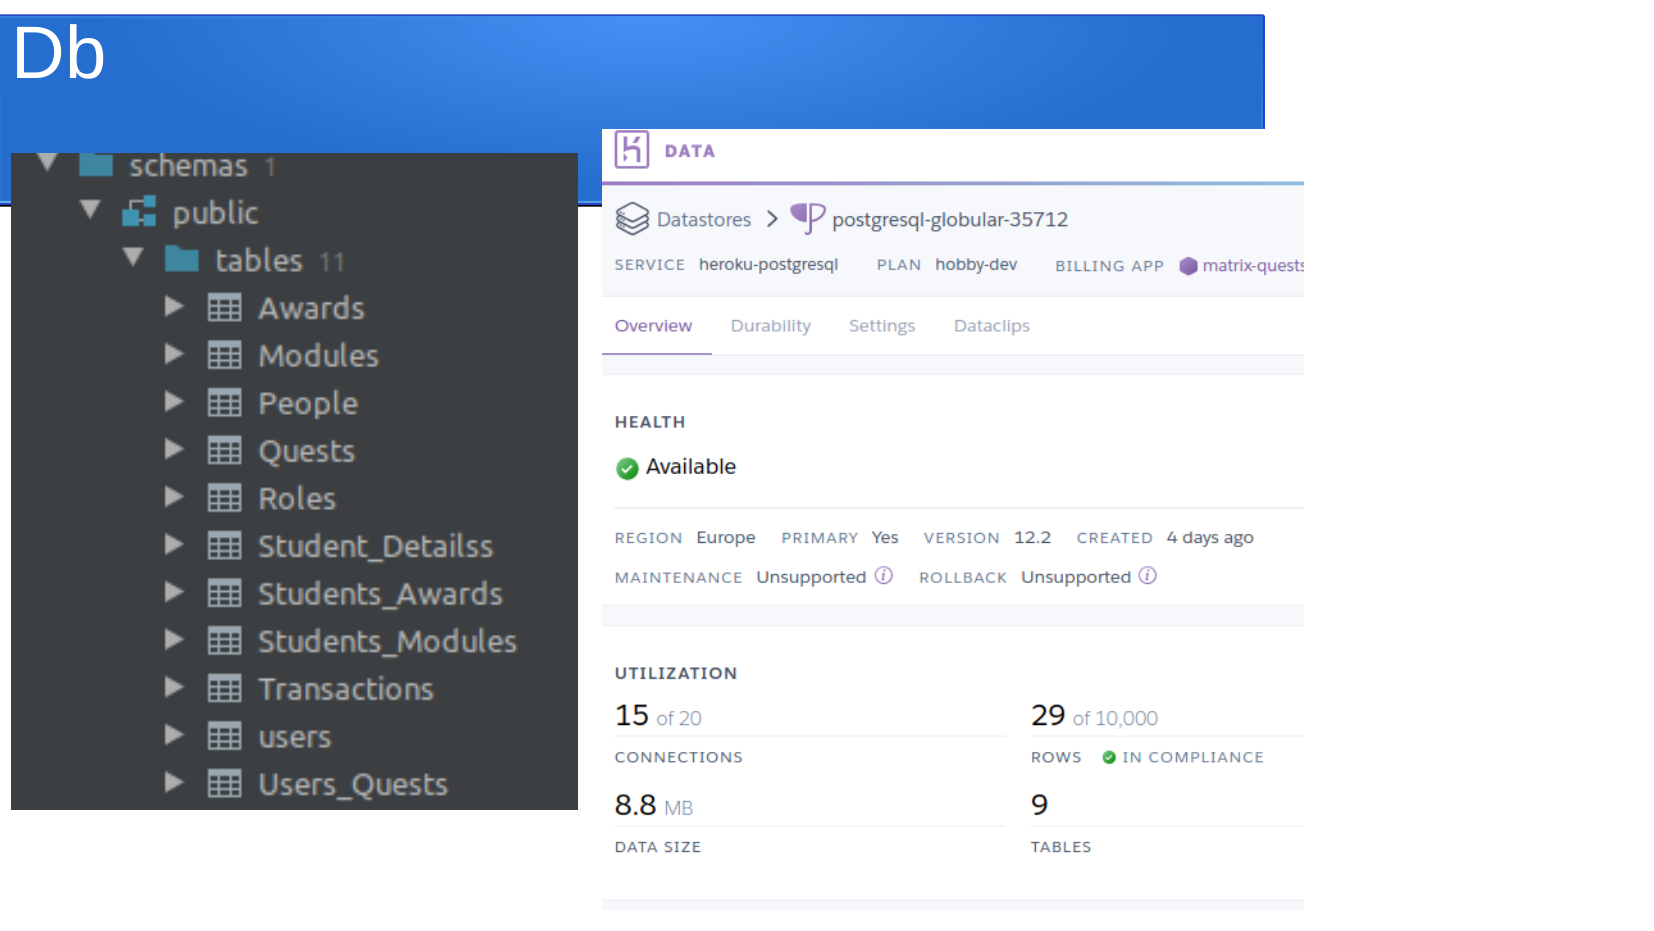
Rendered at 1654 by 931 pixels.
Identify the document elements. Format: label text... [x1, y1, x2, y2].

picture [11, 153, 578, 810]
picture [602, 129, 1304, 910]
title Db [11, 0, 1164, 130]
